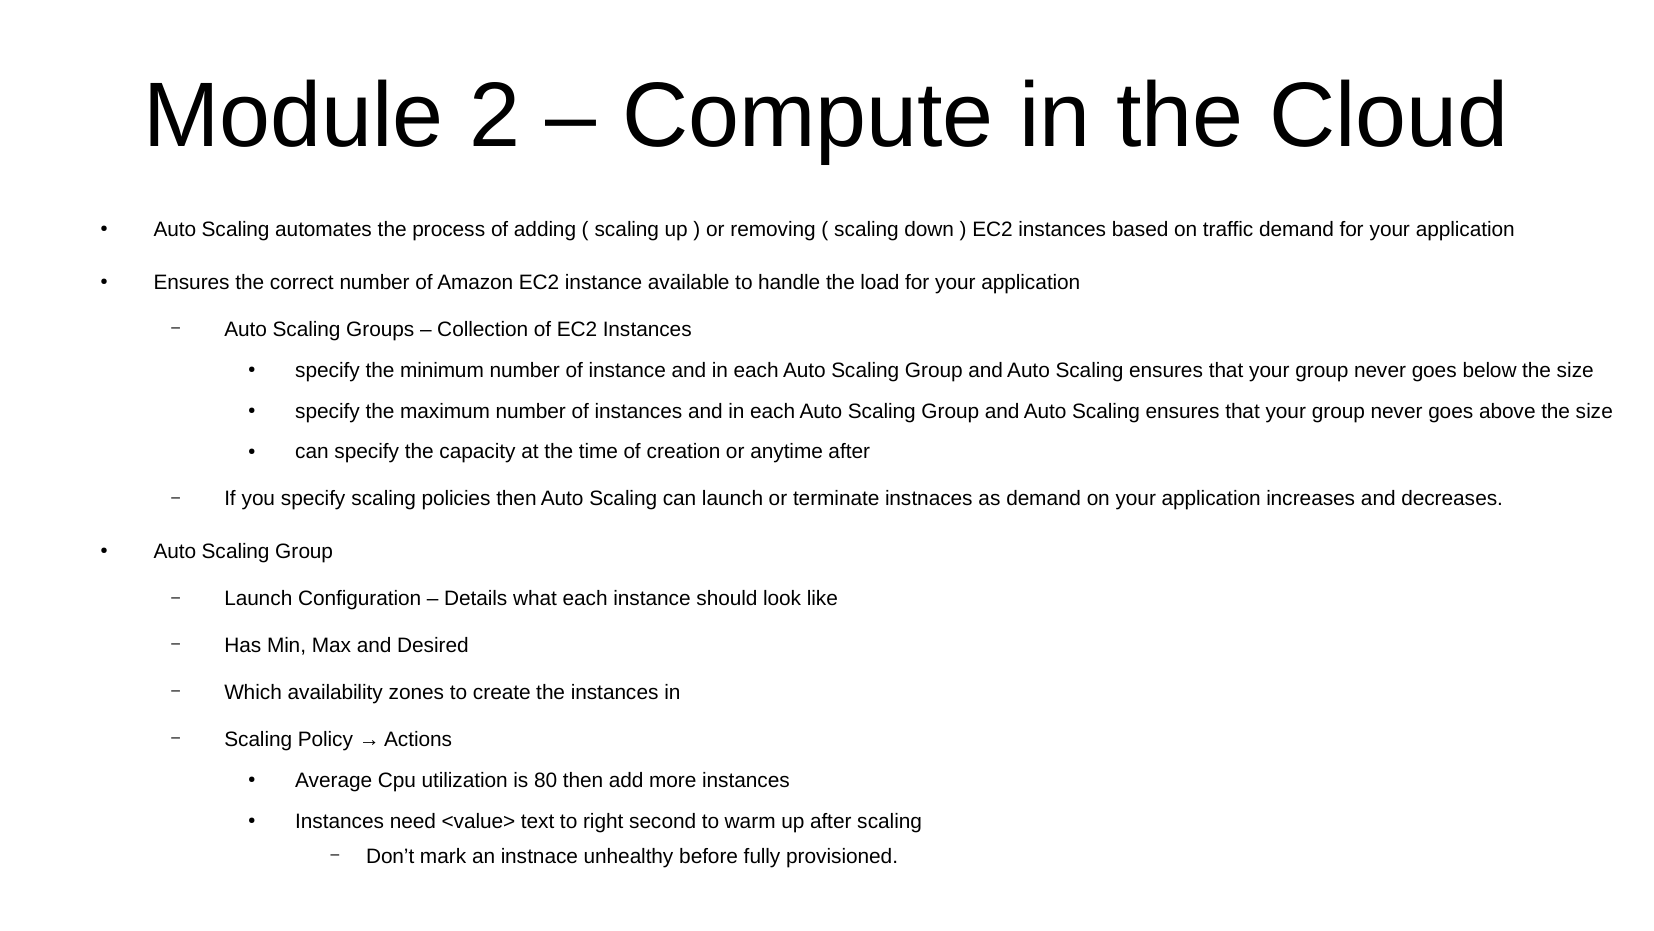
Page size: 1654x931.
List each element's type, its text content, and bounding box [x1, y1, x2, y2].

list Auto Scaling automates the process of adding ( scaling up ) or removing ( scaling down ) EC2 instances based on traffic demand for your application Ensures the correct number of Amazon EC2 instance available to handle the load for your application Auto Scaling Groups – Collection of EC2 Instances specify the minimum number of instance and in each Auto Scaling Group and Auto Scaling ensures that your group never goes below the size specify the maximum number of instances and in each Auto Scaling Group and Auto Scaling ensures that your group never goes above the size can specify the capacity at the time of creation or anytime after If you specify scaling policies then Auto Scaling can launch or terminate instnaces as demand on your application increases and decreases. Auto Scaling Group Launch Configuration – Details what each instance should look like Has Min, Max and Desired Which availability zones to create the instances in Scaling Policy → Actions Average Cpu utilization is 80 then add more instances Instances need <value> text to right second to warm up after scaling Don’t mark an instnace unhealthy before fully provisioned. [82, 217, 1621, 901]
title Module 2 – Compute in the Cloud [82, 37, 1571, 193]
